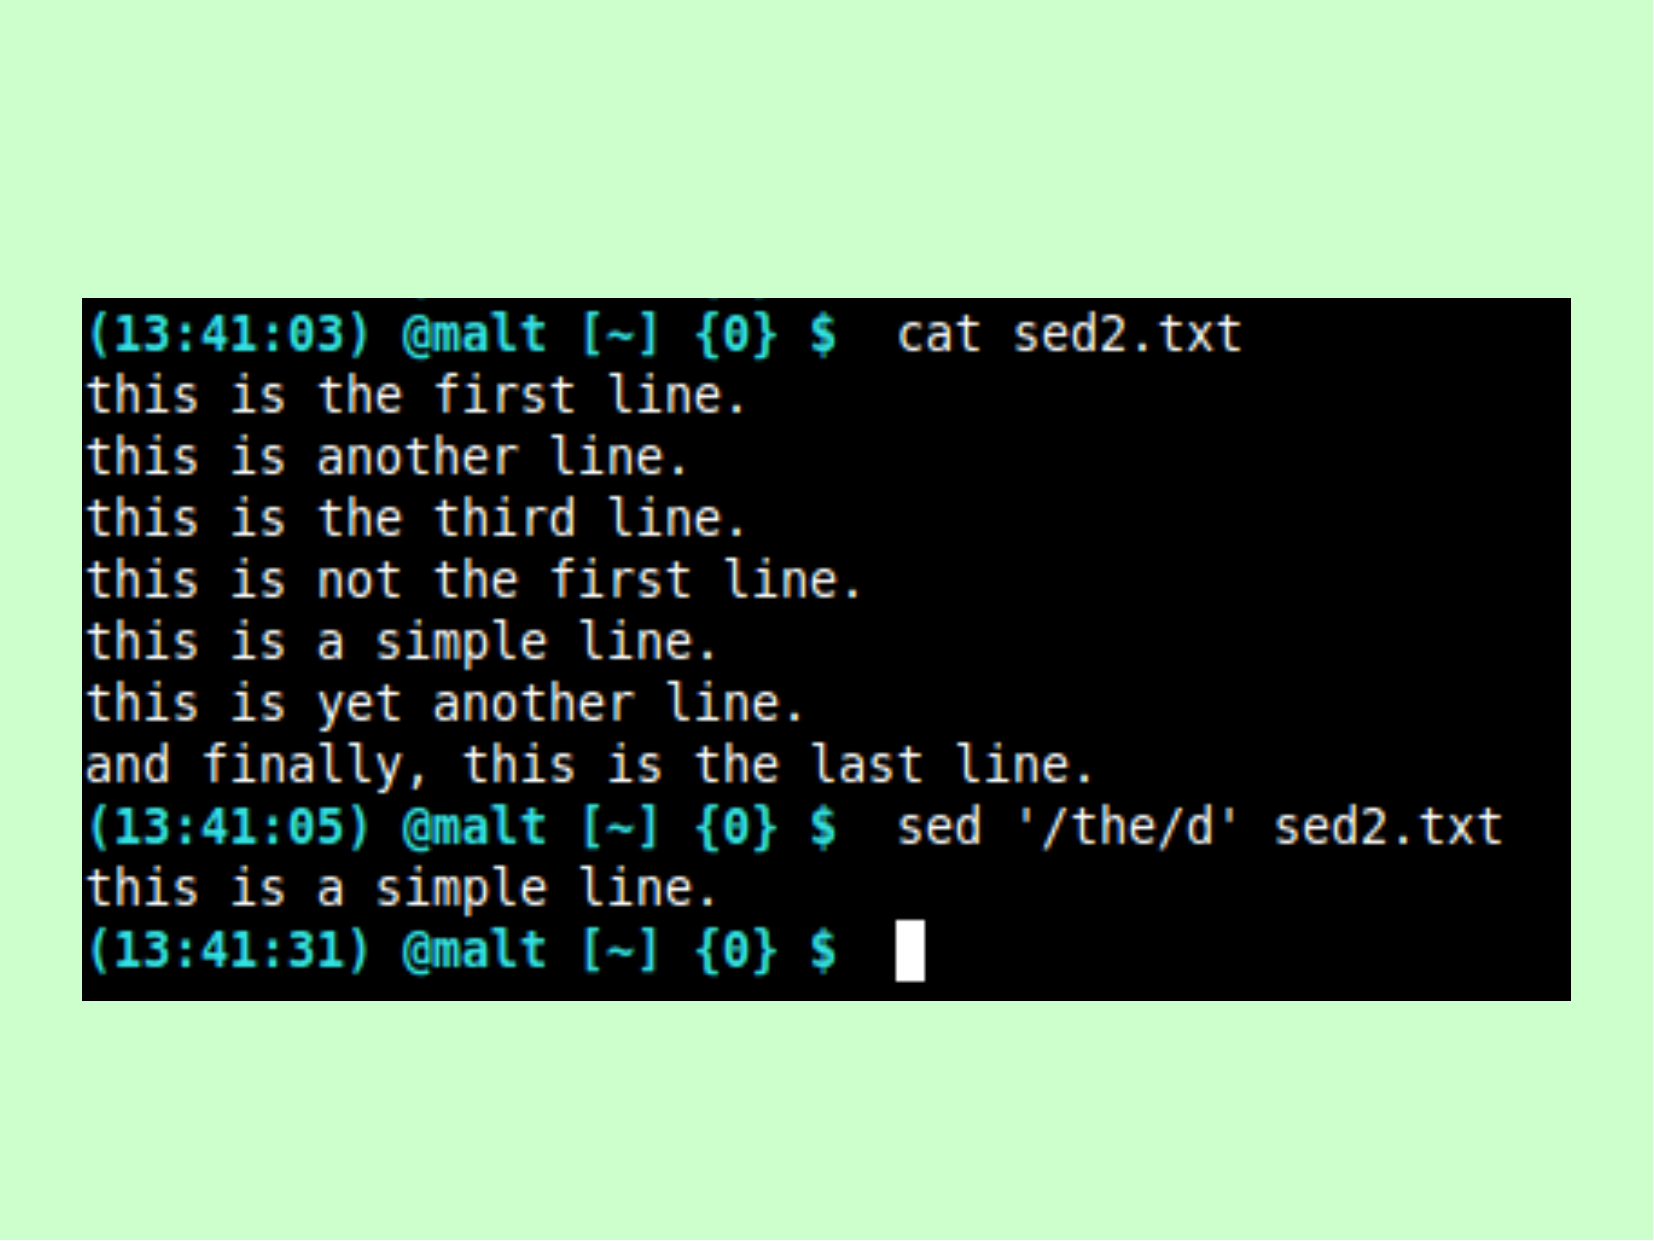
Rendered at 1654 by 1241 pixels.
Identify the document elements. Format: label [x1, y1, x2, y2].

picture [82, 298, 1571, 1001]
